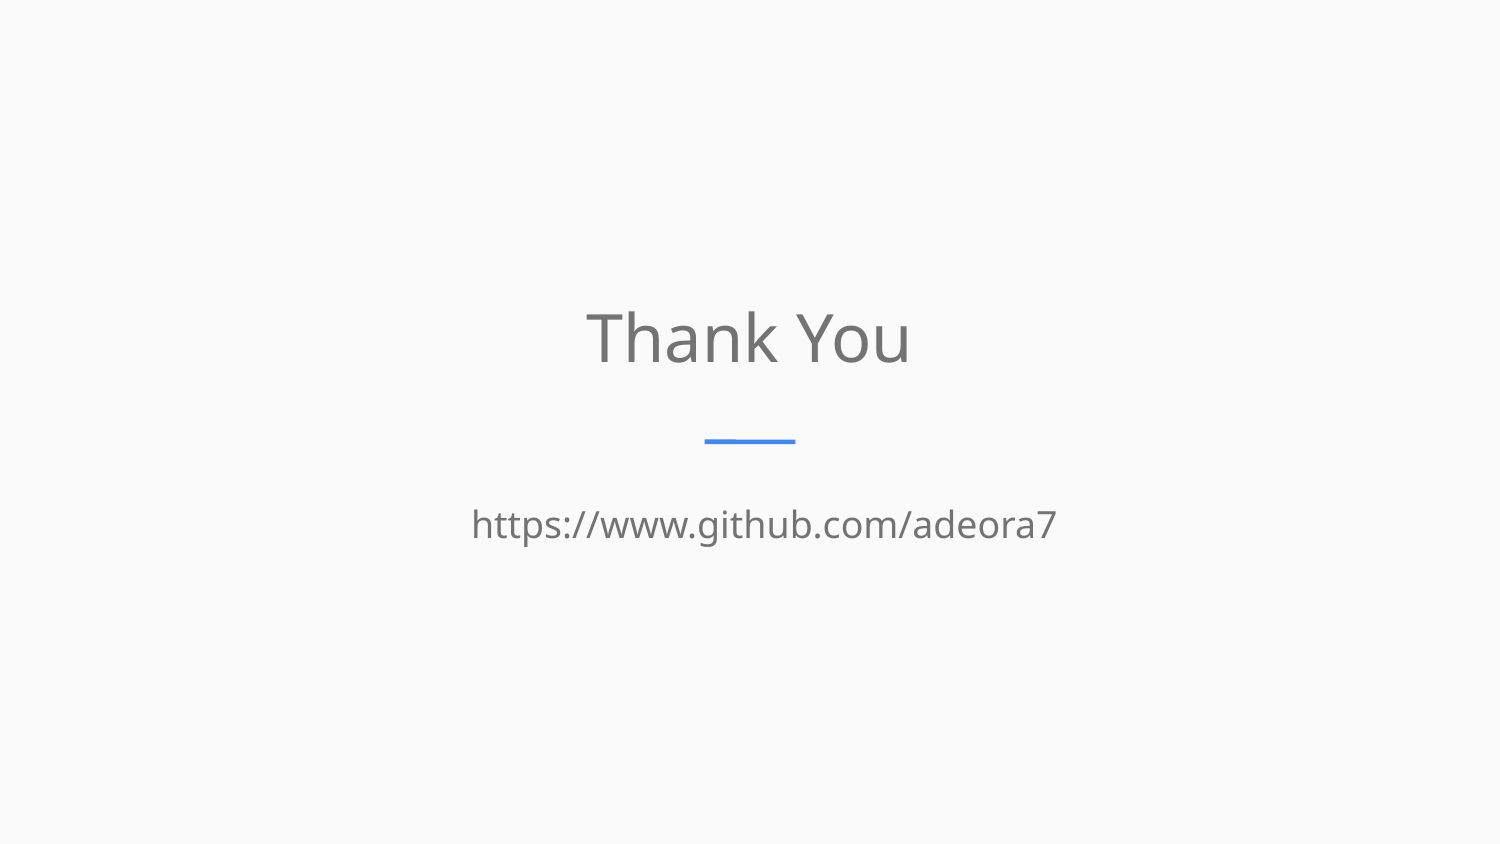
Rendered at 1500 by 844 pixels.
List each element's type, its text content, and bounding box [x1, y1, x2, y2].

list https://www.github.com/adeora7 [126, 485, 1374, 571]
title Thank You [126, 272, 1374, 398]
